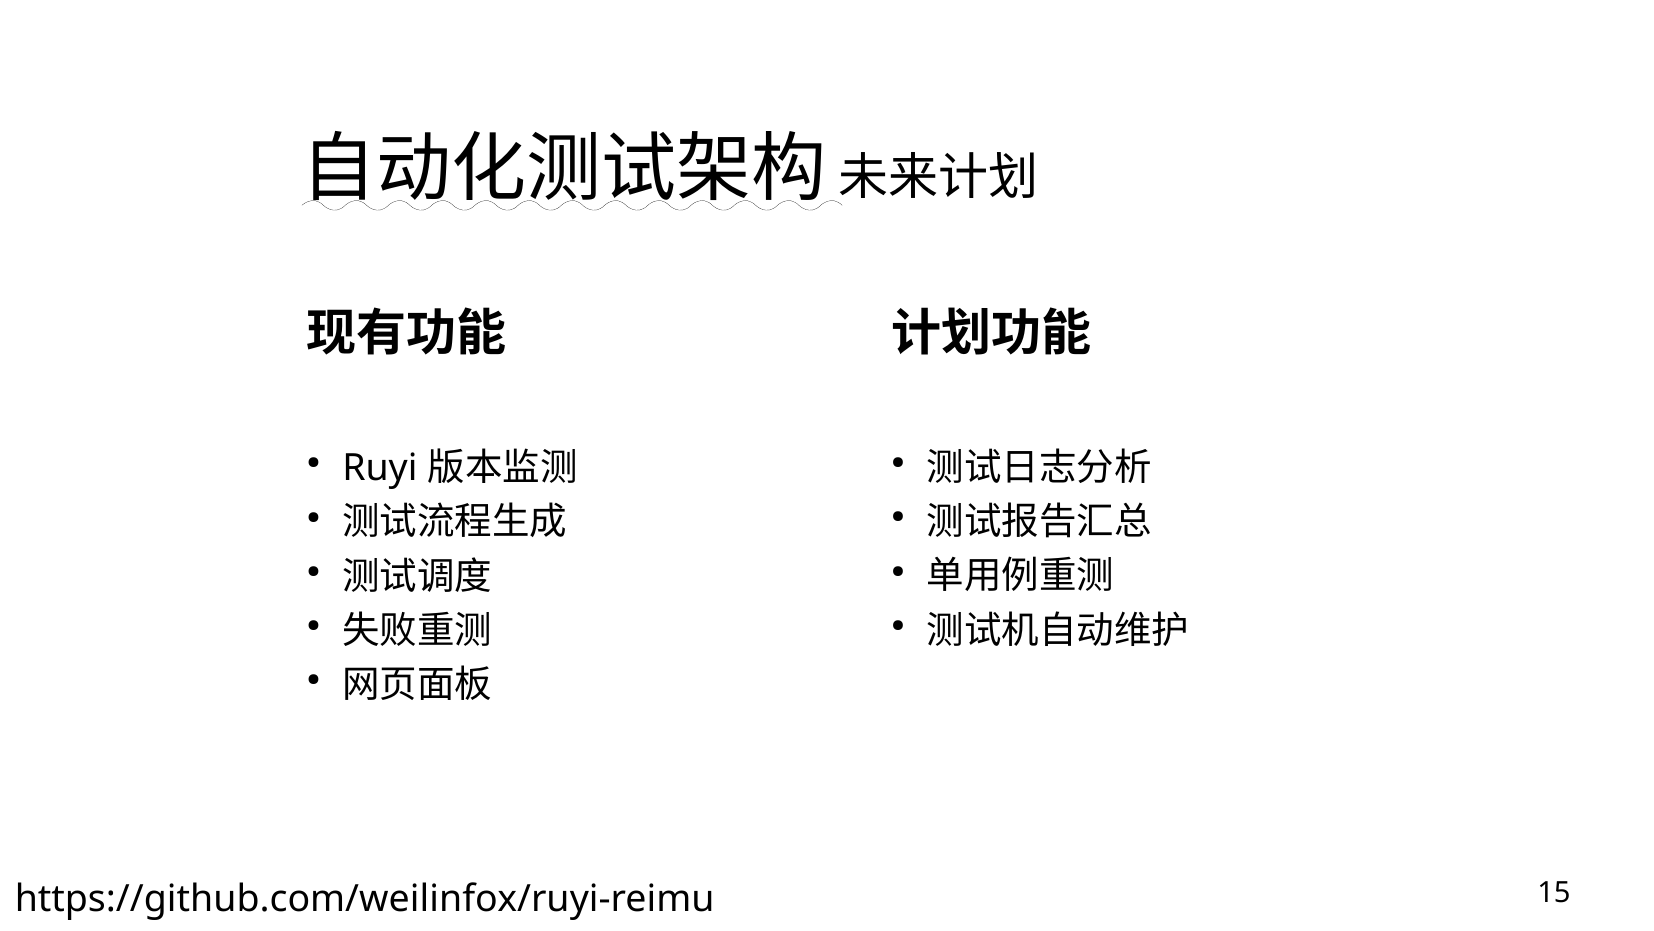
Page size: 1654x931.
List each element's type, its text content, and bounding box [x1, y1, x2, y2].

text_box https://github.com/weilinfox/ruyi-reimu [0, 864, 743, 931]
text_box 计划功能 测试日志分析 测试报告汇总 单用例重测 测试机自动维护 [876, 285, 1327, 716]
text_box 现有功能 Ruyi版本监测 测试流程生成 测试调度 失败重测 网页面板 [292, 285, 743, 716]
title 自动化测试架构 未来计划 [76, 76, 1654, 233]
